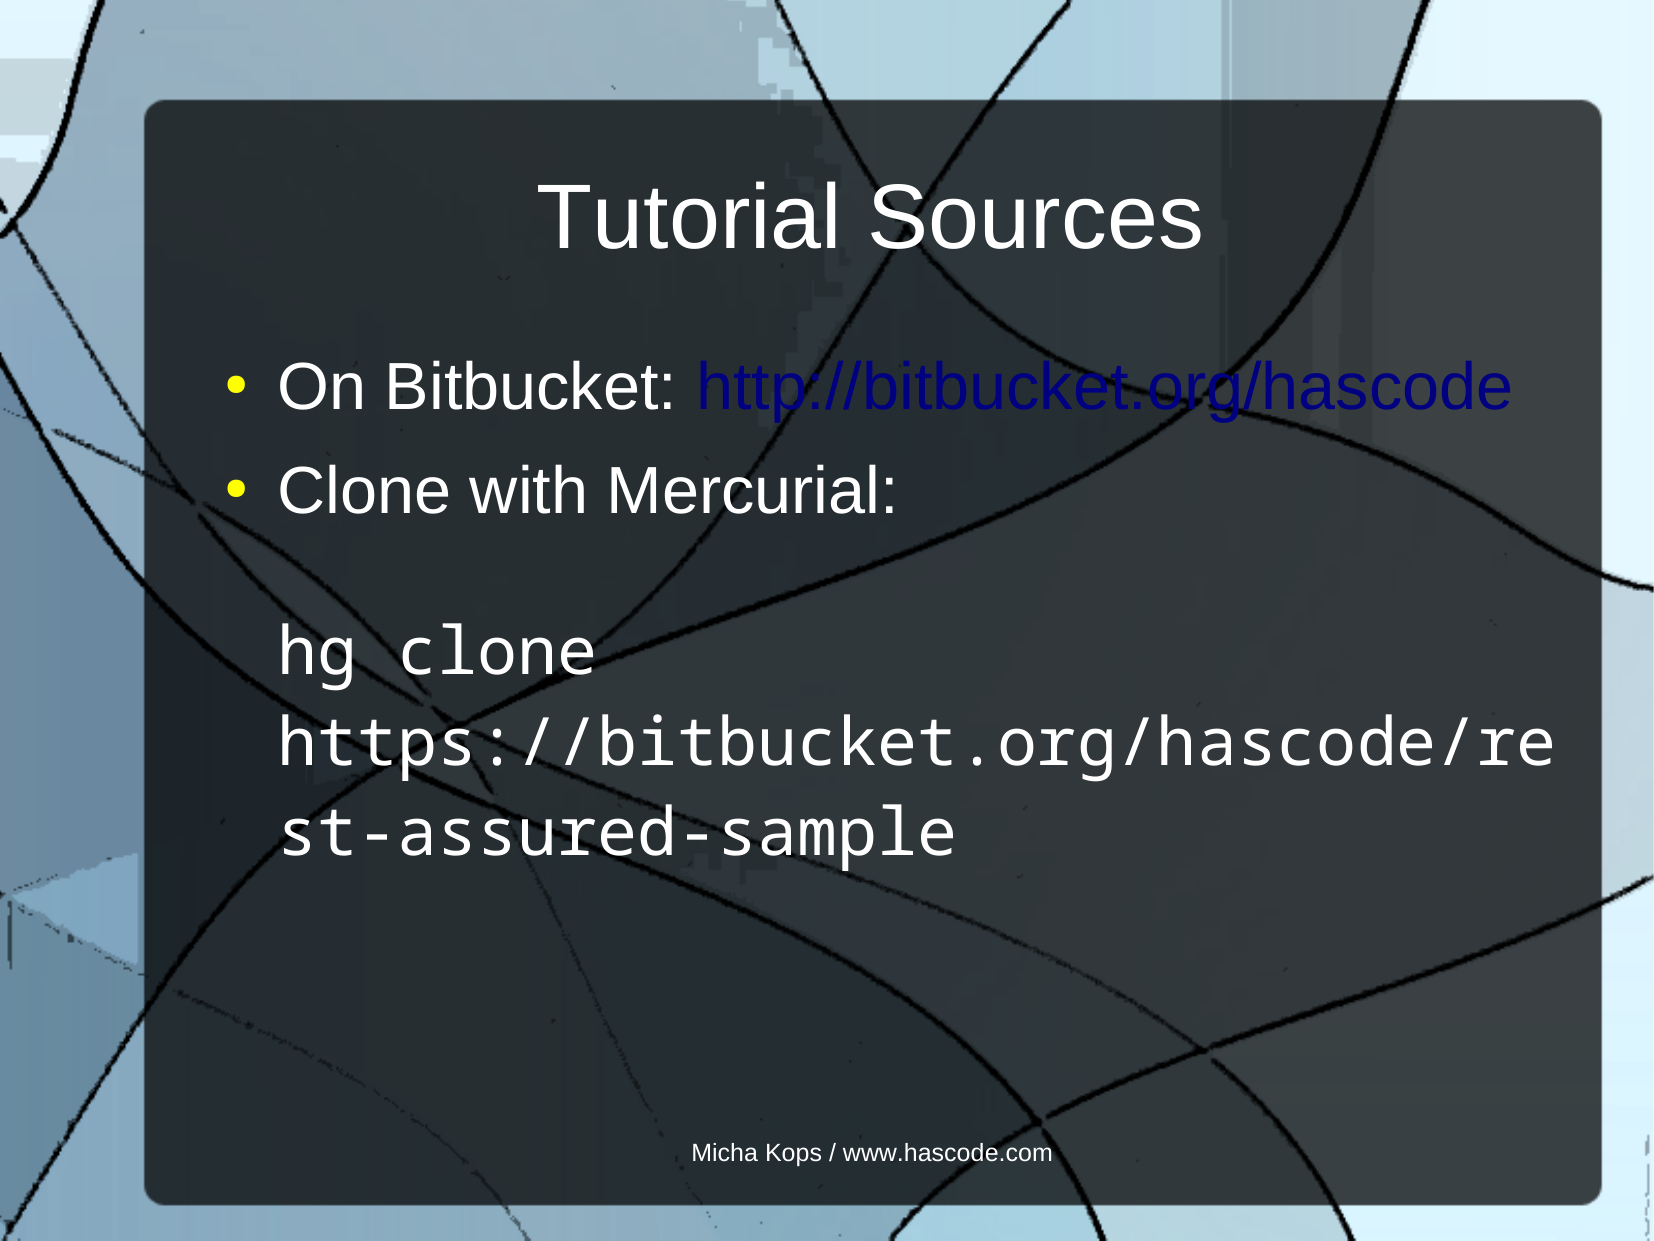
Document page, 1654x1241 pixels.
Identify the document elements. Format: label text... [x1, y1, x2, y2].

list On Bitbucket: http://bitbucket.org/hascode Clone with Mercurial: hg clone https://bitbucket.org/hascode/rest-assured-sample [206, 349, 1571, 1168]
title Tutorial Sources [159, 108, 1583, 325]
picture [0, 0, 1654, 1241]
